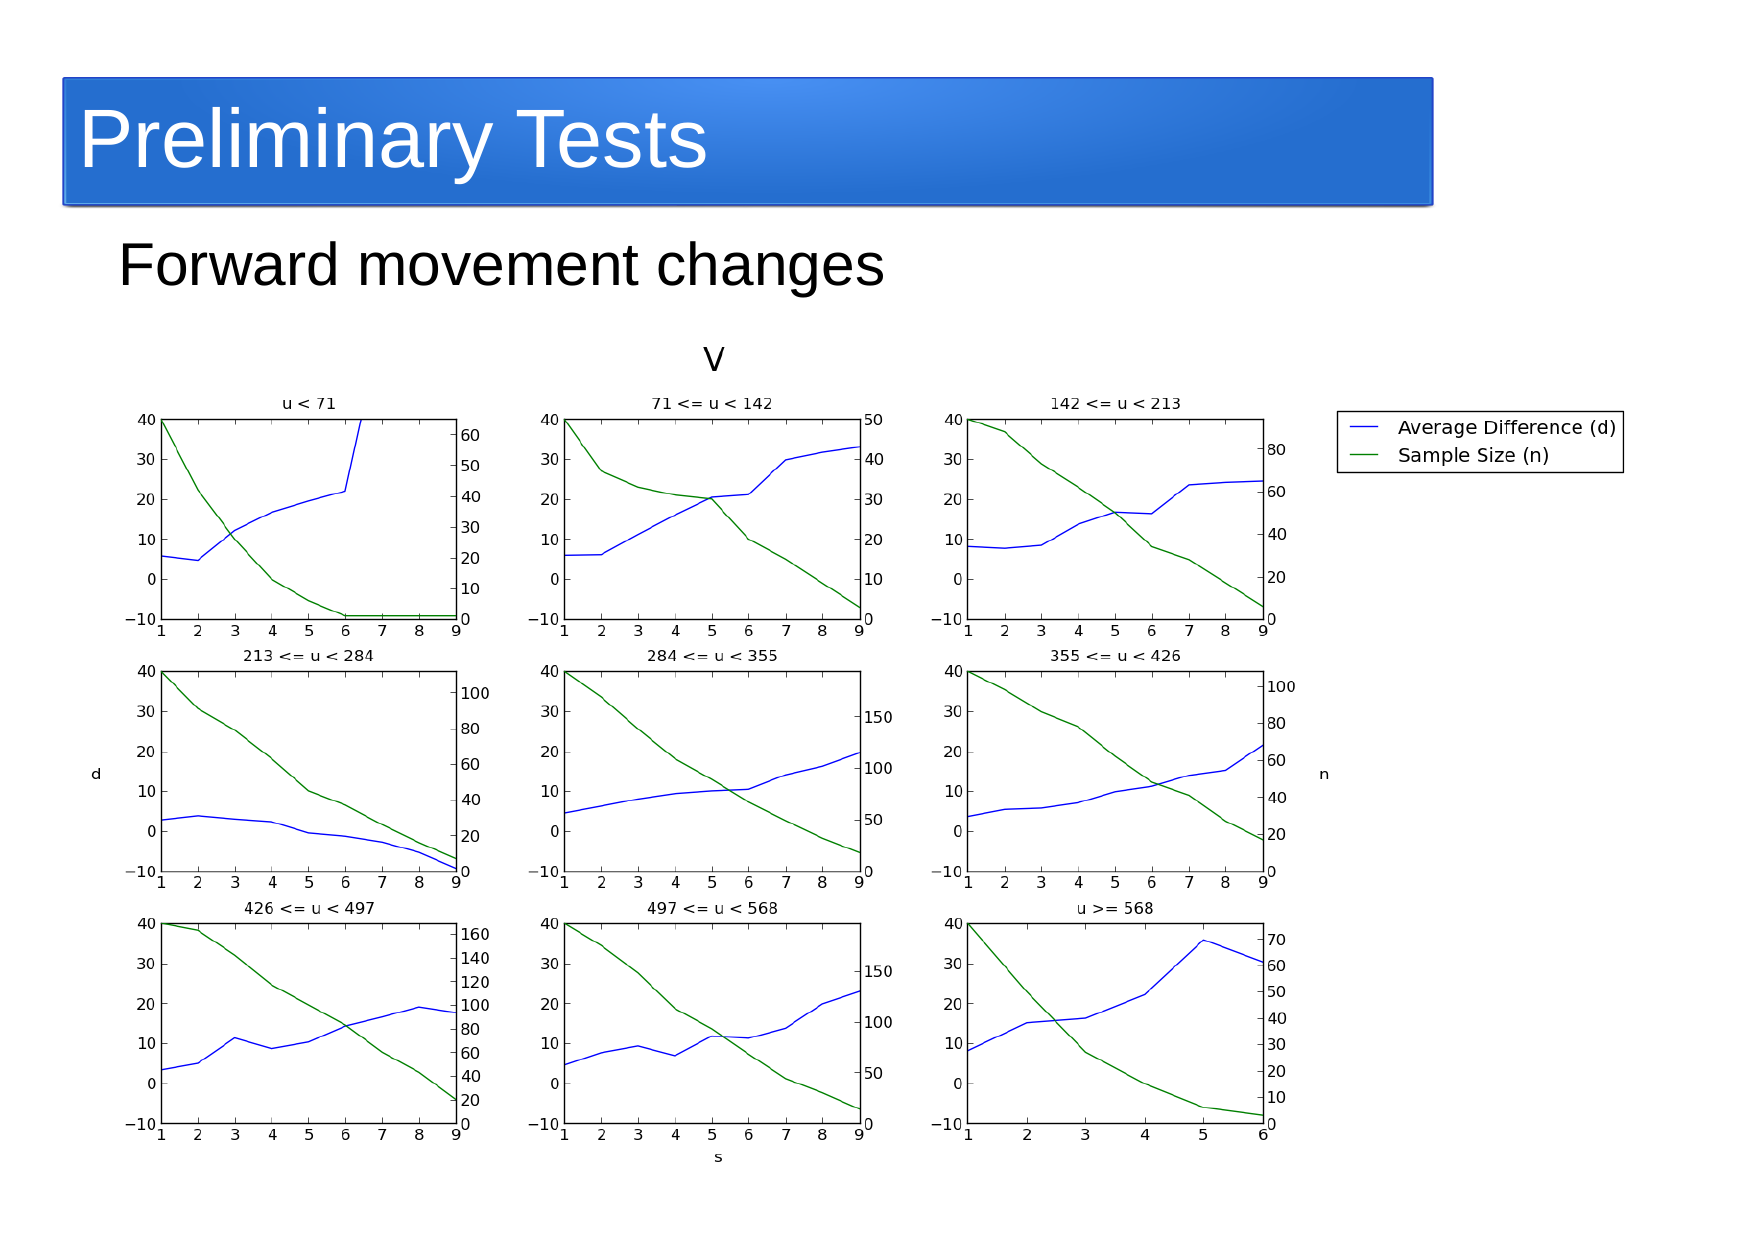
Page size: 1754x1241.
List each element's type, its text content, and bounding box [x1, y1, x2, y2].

picture [58, 77, 1439, 209]
text_box Forward movement changes [103, 223, 931, 306]
title Preliminary Tests [78, 80, 1429, 198]
picture [58, 328, 1696, 1179]
